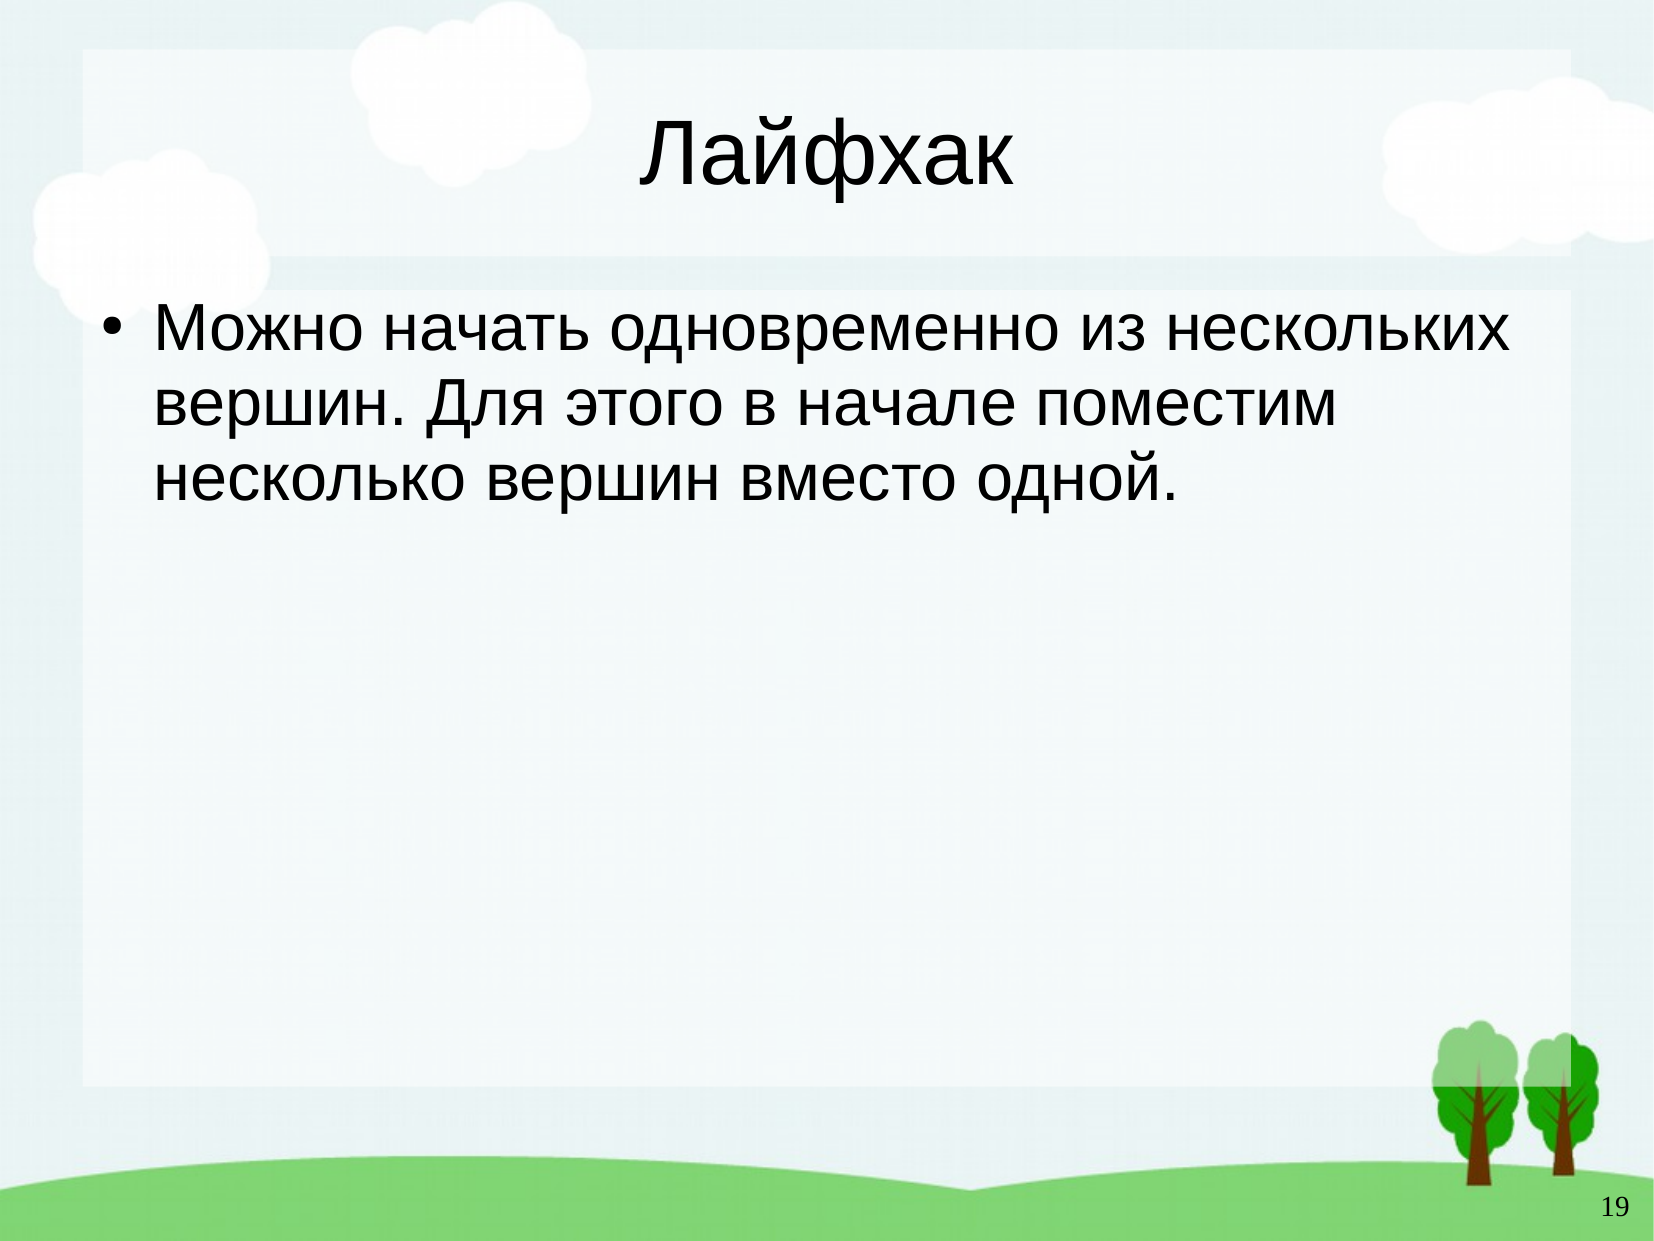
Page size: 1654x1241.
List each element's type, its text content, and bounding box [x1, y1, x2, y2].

list Можно начать одновременно из нескольких вершин. Для этого в начале поместим несколько вершин вместо одной. [82, 290, 1571, 1087]
picture [0, 0, 1654, 1241]
title Лайфхак [82, 49, 1571, 257]
